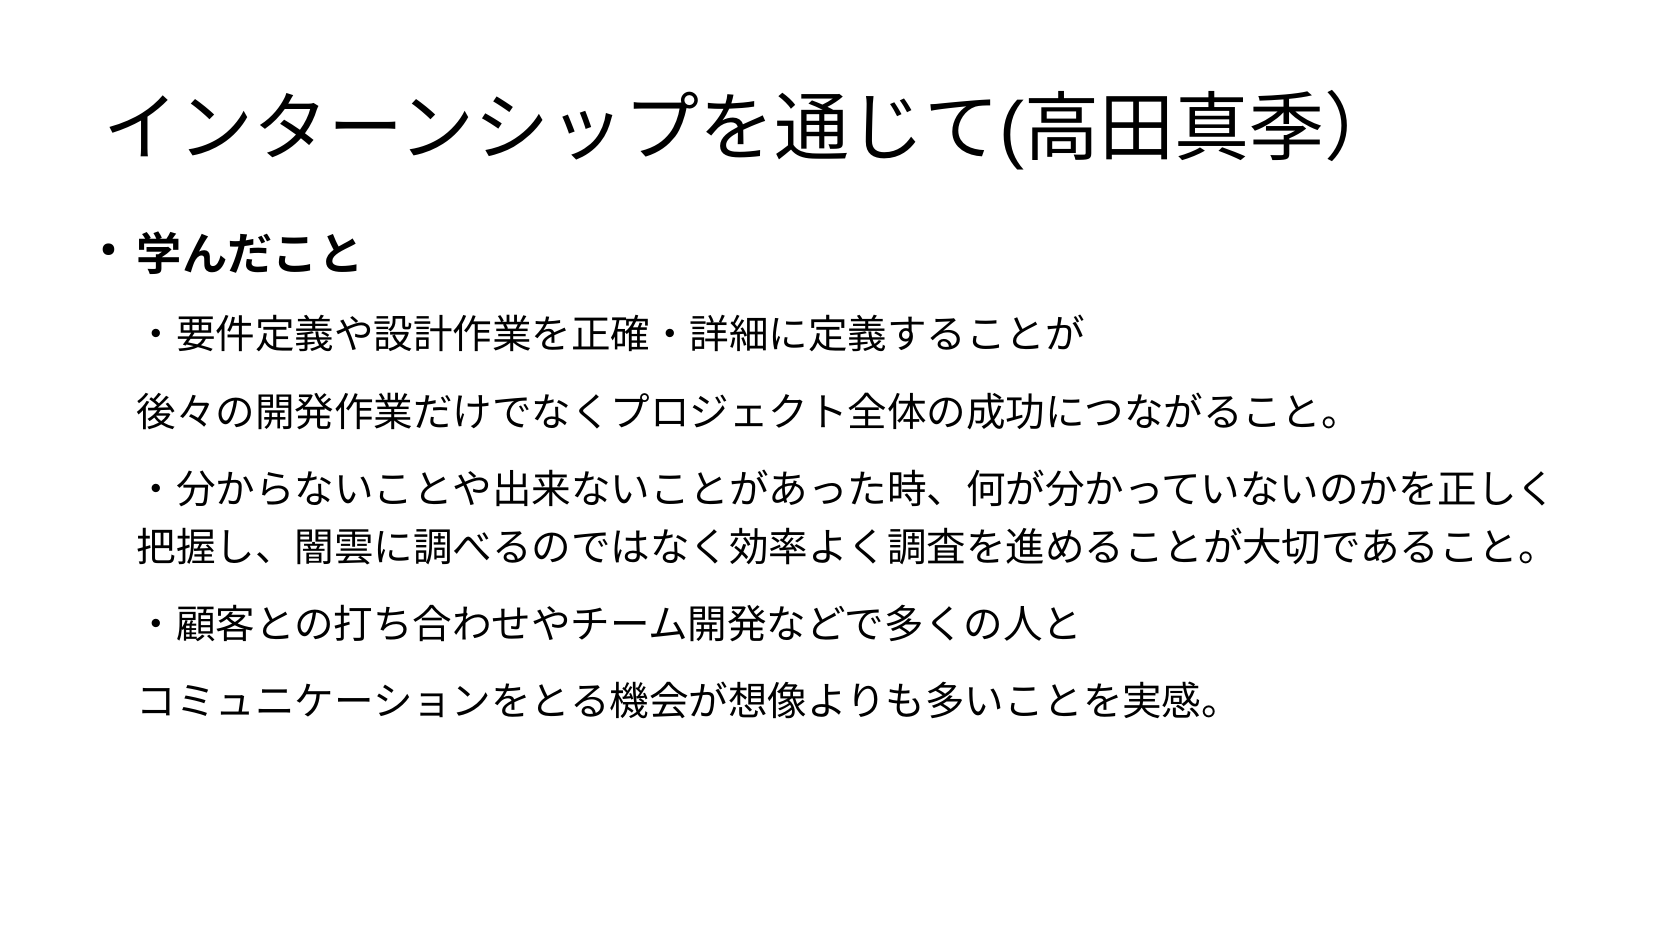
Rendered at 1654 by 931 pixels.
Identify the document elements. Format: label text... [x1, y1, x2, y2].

list 学んだこと ・要件定義や設計作業を正確・詳細に定義することが 後々の開発作業だけでなくプロジェクト全体の成功につながること。 ・分からないことや出来ないことがあった時、何が分かっていないのかを正しく把握し、闇雲に調べるのではなく効率よく調査を進めることが大切であること。 ・顧客との打ち合わせやチーム開発などで多くの人と コミュニケーションをとる機会が想像よりも多いことを実感。 [88, 217, 1577, 758]
title インターンシップを通じて(高田真季） [82, 37, 1571, 193]
